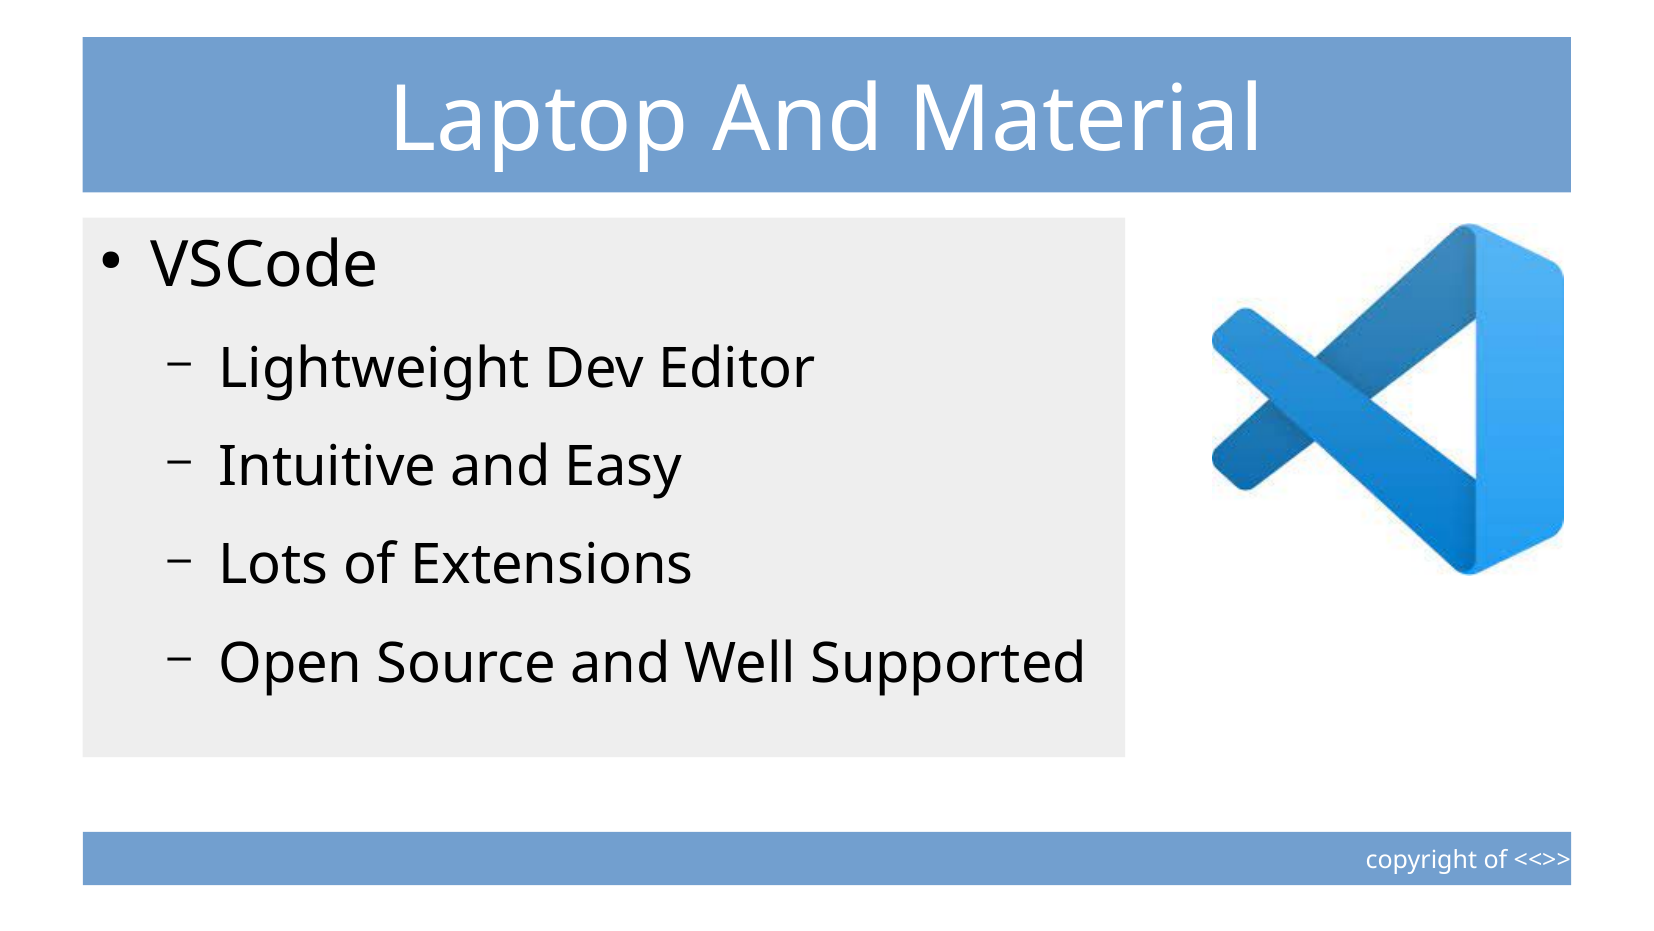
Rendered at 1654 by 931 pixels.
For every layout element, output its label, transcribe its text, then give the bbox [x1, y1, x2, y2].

title Laptop And Material [82, 37, 1571, 193]
text_box copyright of <<>> [82, 831, 1572, 886]
list VSCode Lightweight Dev Editor Intuitive and Easy Lots of Extensions Open Source and Well Supported [82, 217, 1126, 758]
picture [1212, 223, 1564, 576]
